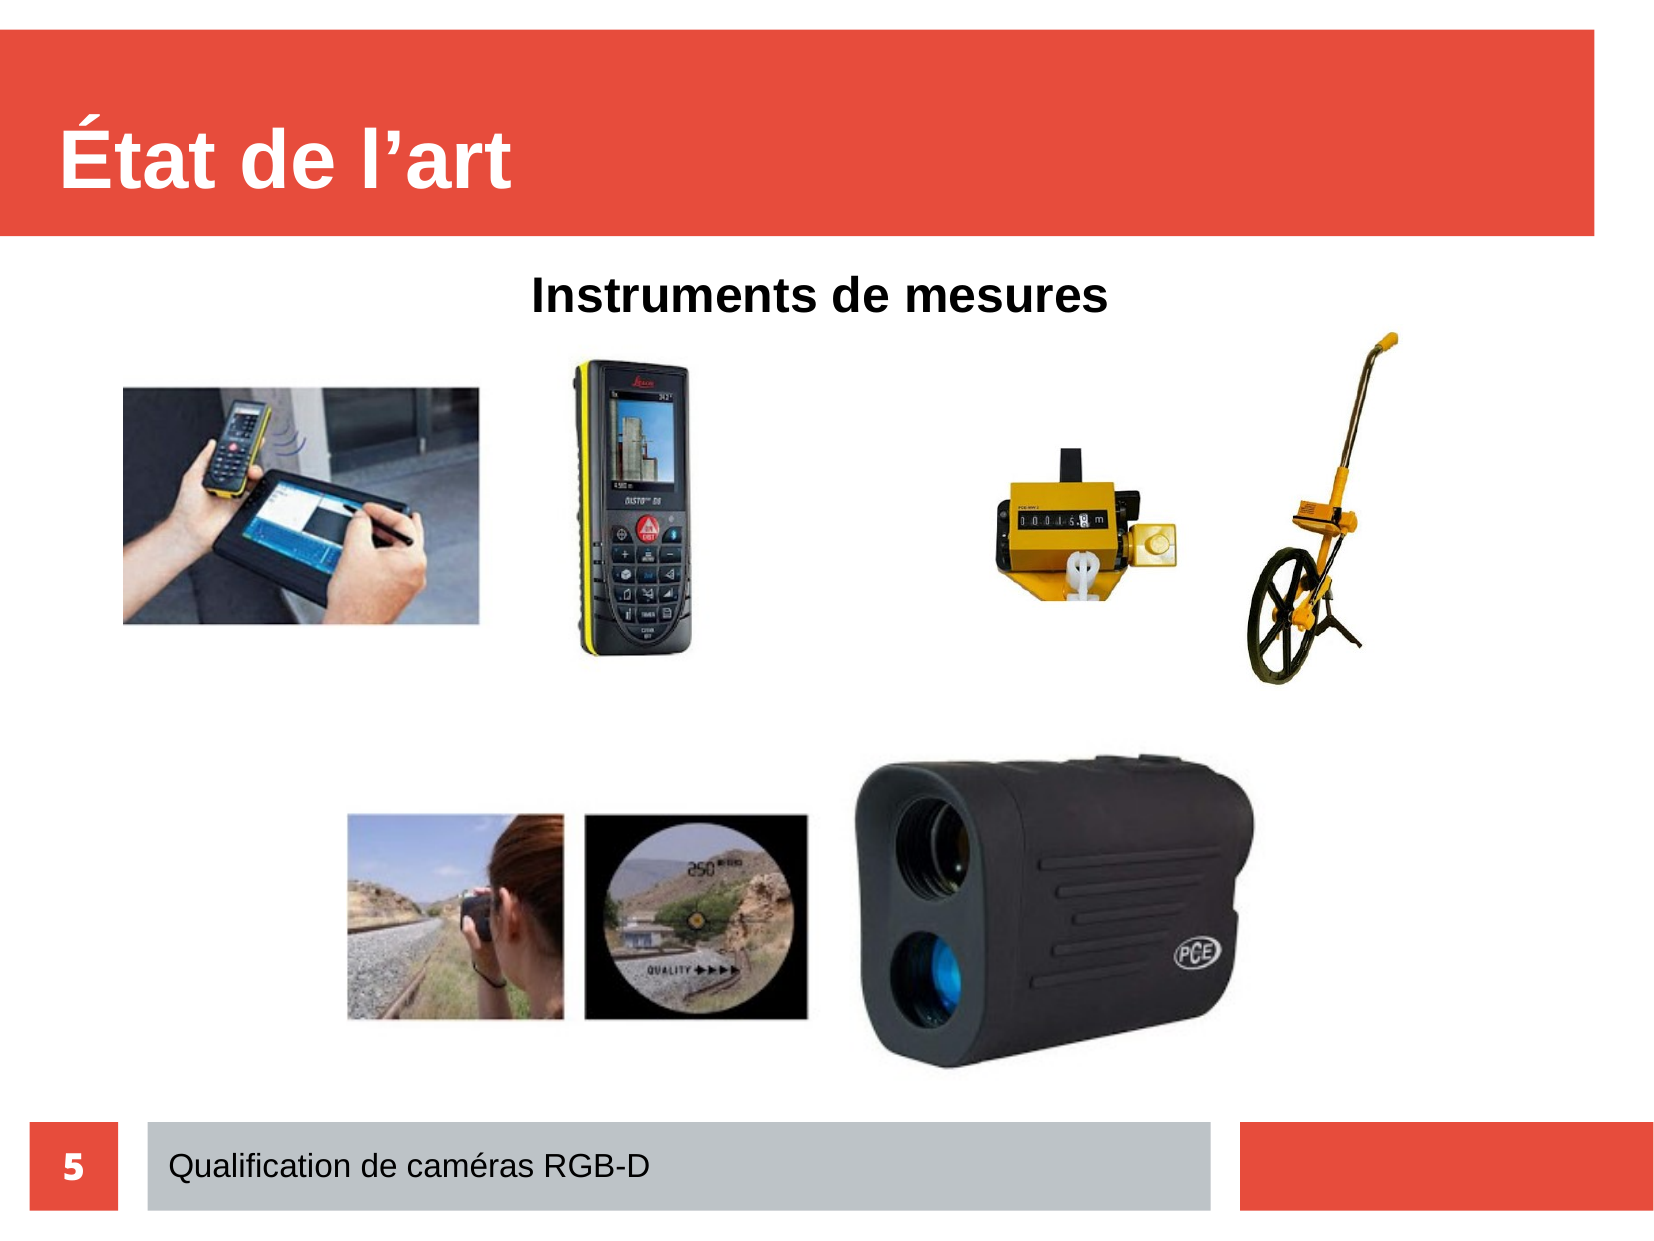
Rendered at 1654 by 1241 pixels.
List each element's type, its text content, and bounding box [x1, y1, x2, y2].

picture [123, 324, 730, 691]
picture [989, 324, 1407, 691]
title État de l’art [59, 59, 1595, 207]
text_box Qualification de caméras RGB-D [153, 1139, 1642, 1192]
picture [346, 725, 1278, 1092]
text_box Instruments de mesures [425, 259, 1217, 331]
